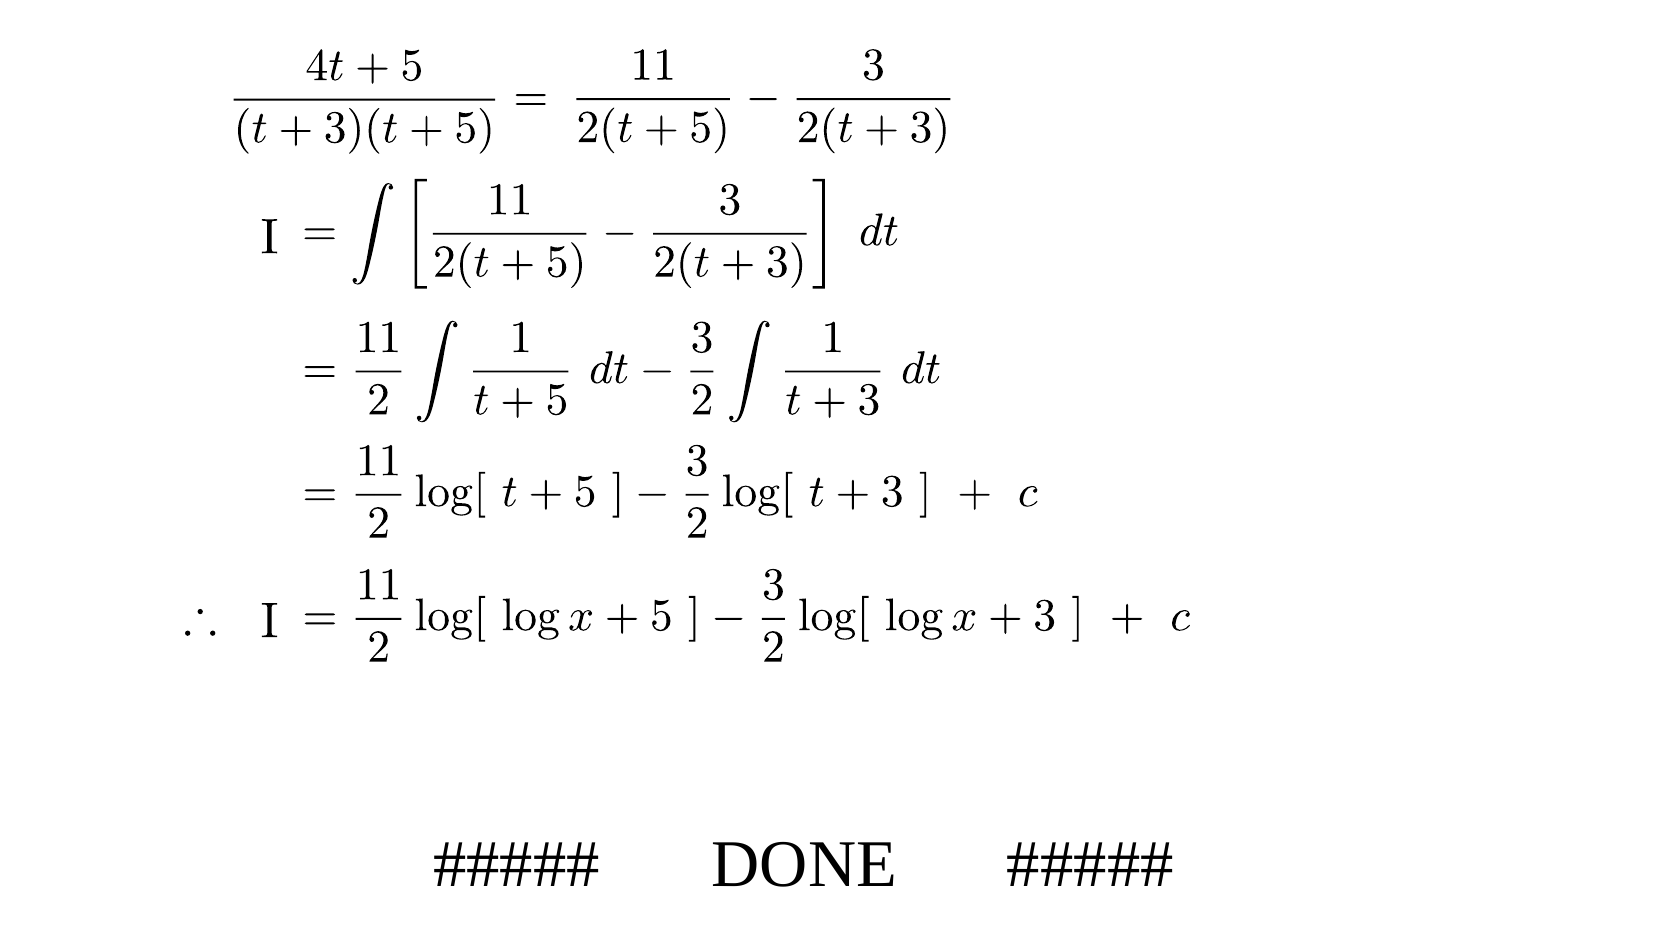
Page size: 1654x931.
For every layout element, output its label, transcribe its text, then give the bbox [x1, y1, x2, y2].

text_box [304, 320, 940, 423]
text_box [185, 608, 216, 636]
title ##### DONE ##### [47, 36, 1607, 903]
text_box [304, 444, 1038, 538]
text_box [304, 568, 1190, 662]
text_box [261, 219, 278, 254]
text_box [576, 49, 951, 154]
text_box [261, 603, 278, 638]
text_box [304, 178, 898, 289]
text_box [233, 49, 547, 154]
